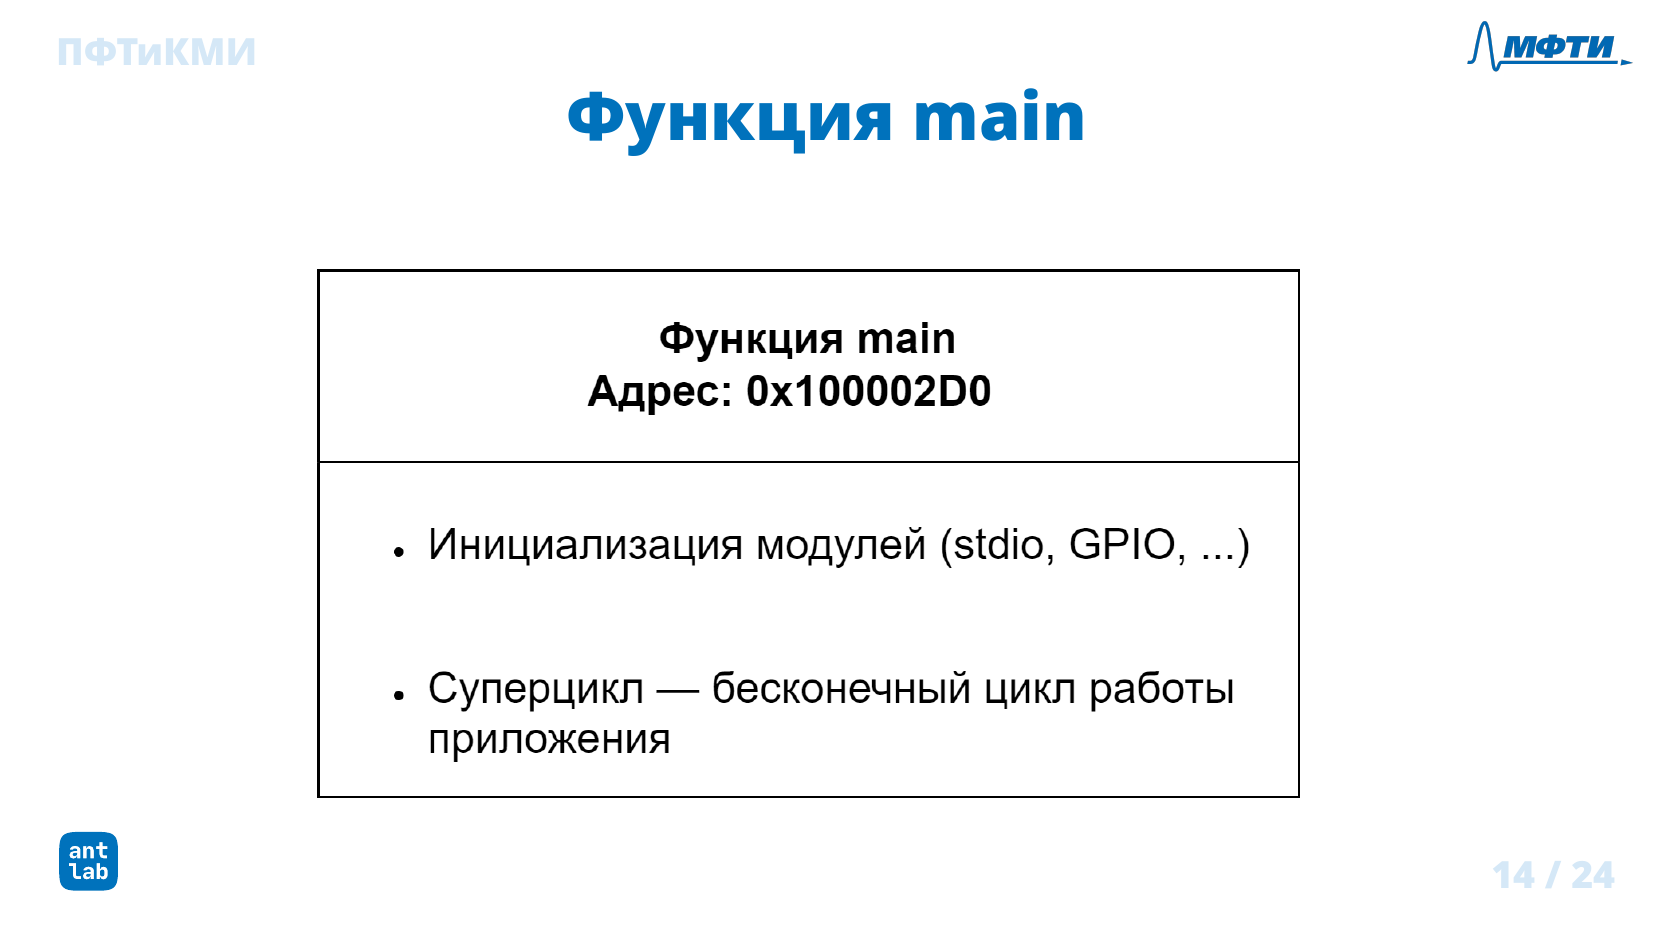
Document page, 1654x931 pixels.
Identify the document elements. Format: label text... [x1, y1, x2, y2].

picture [1446, 0, 1654, 93]
title Функция main [82, 20, 1571, 209]
picture [317, 269, 1300, 798]
